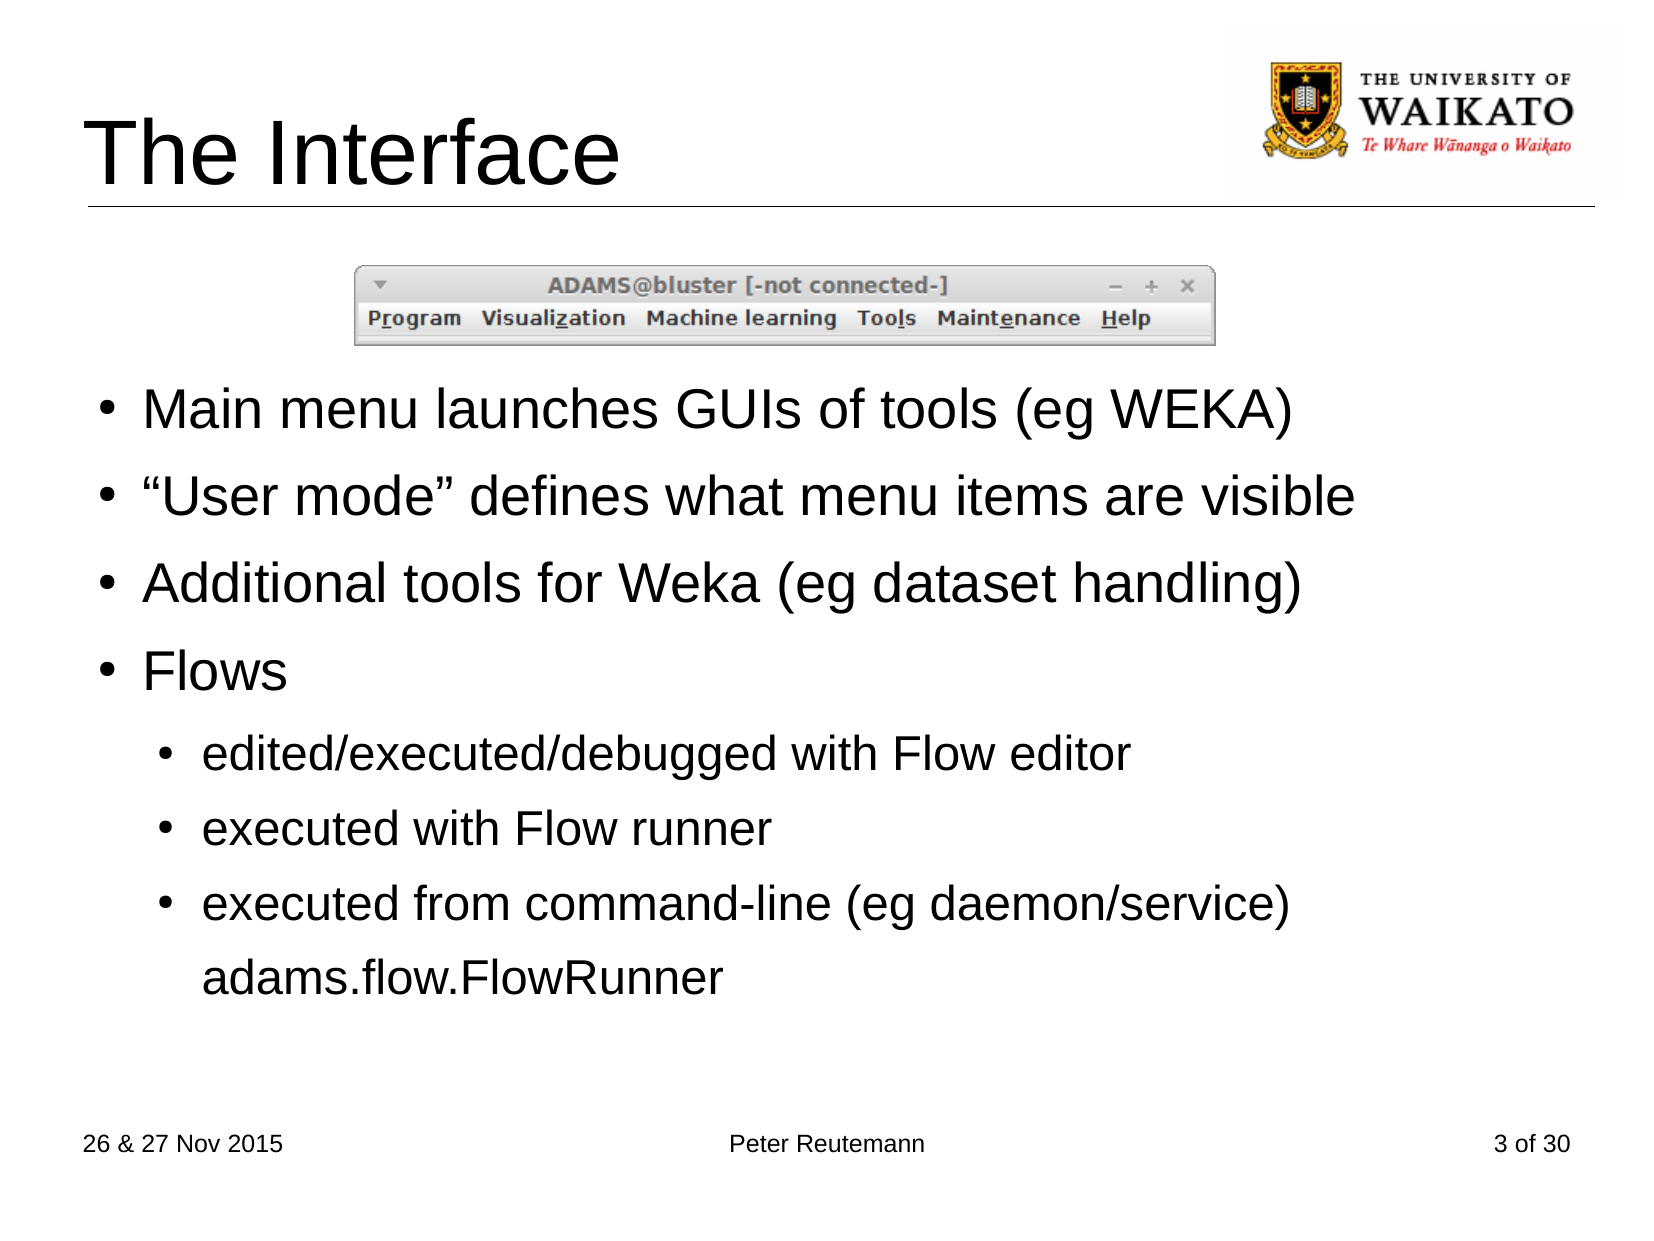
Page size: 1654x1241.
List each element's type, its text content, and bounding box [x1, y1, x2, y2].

picture [1228, 24, 1619, 201]
title The Interface [82, 49, 1571, 257]
picture [354, 265, 1216, 346]
list Main menu launches GUIs of tools (eg WEKA) “User mode” defines what menu items are visible Additional tools for Weka (eg dataset handling) Flows edited/executed/debugged with Flow editor executed with Flow runner executed from command-line (eg daemon/service) adams.flow.FlowRunner [82, 290, 1571, 1010]
